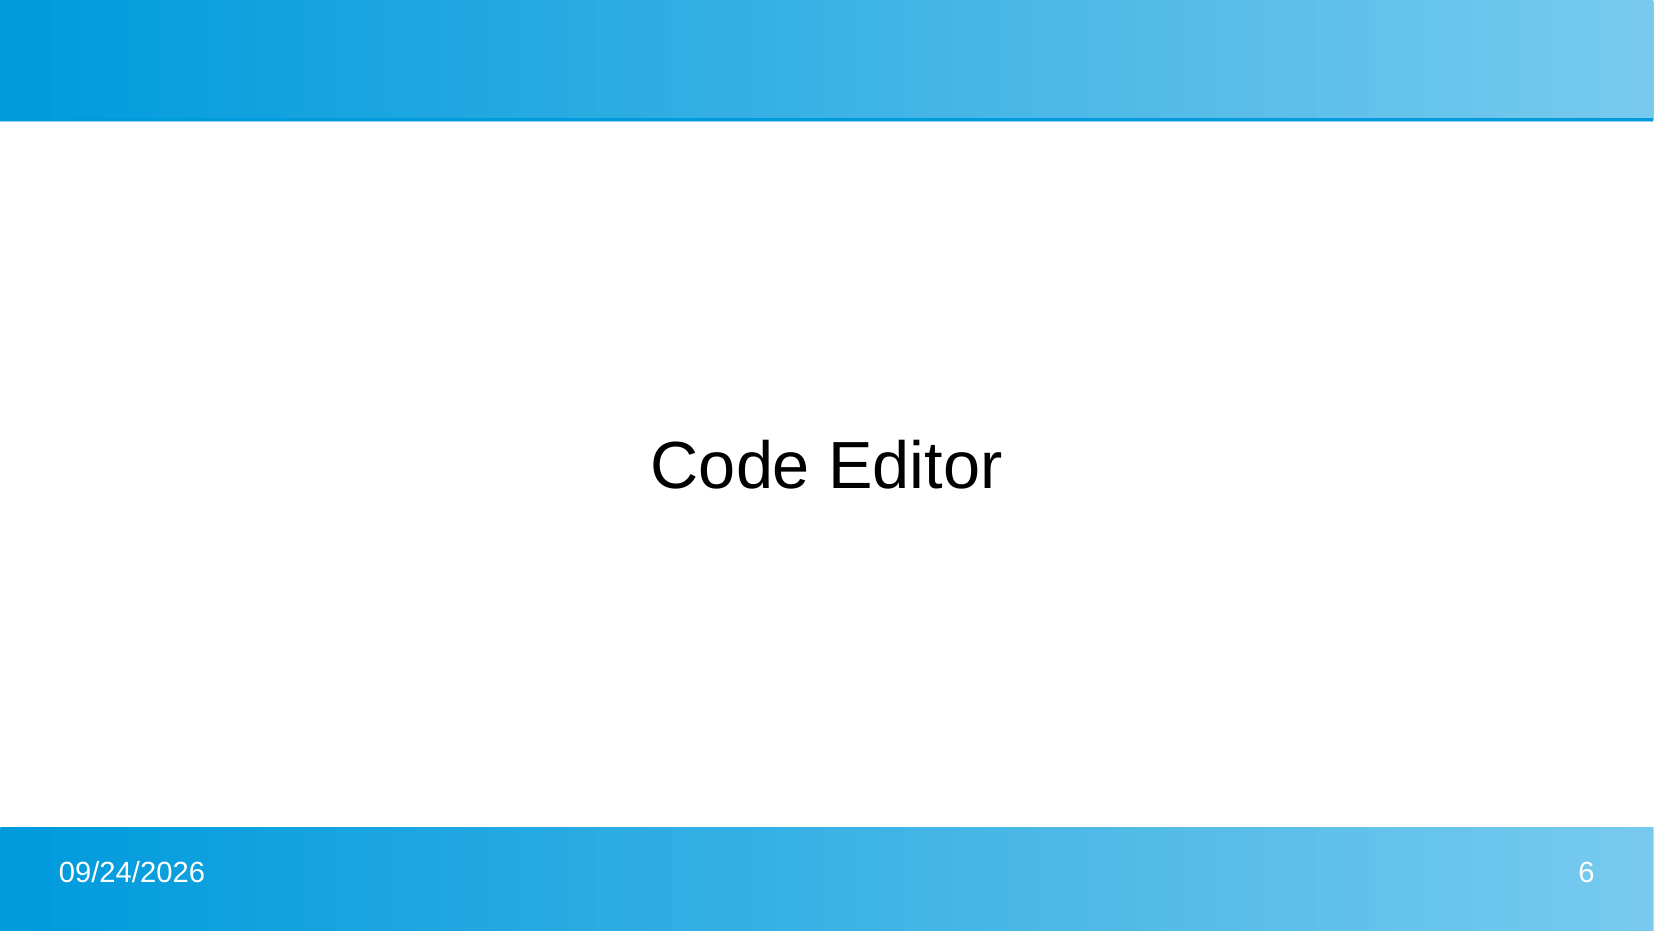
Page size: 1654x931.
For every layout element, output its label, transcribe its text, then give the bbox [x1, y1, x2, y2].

subtitle Code Editor [59, 283, 1595, 647]
